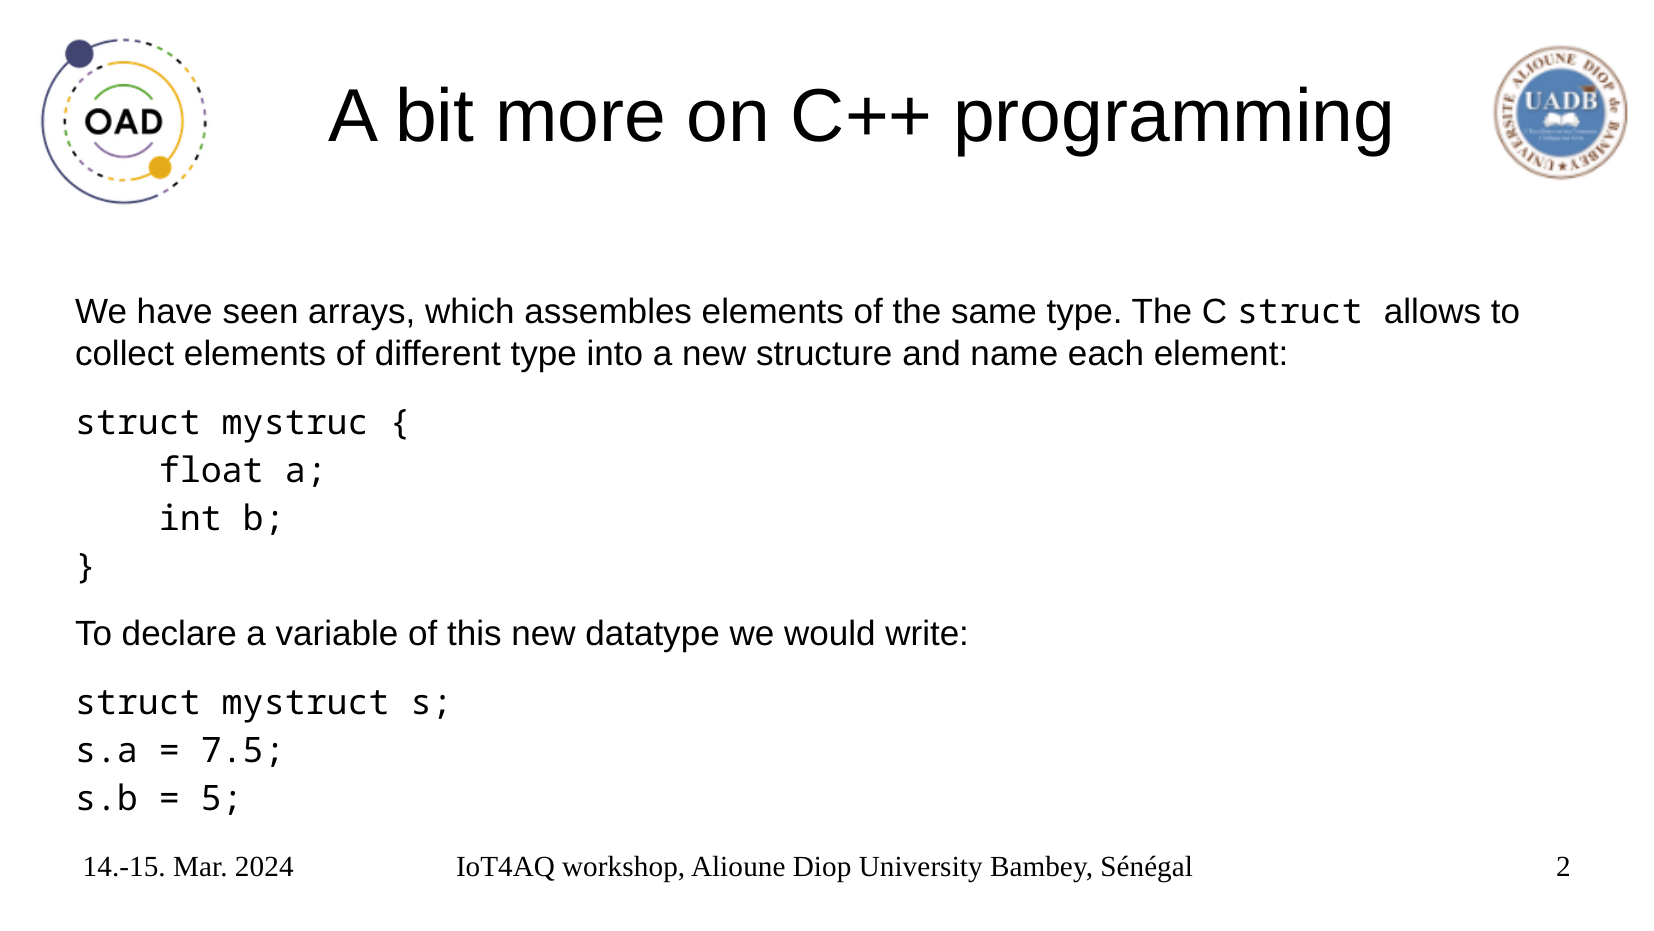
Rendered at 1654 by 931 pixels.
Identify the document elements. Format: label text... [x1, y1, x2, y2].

list We have seen arrays, which assembles elements of the same type. The C struct allows to collect elements of different type into a new structure and name each element: struct mystruc { float a; int b; } To declare a variable of this new datatype we would write: struct mystruct s; s.a = 7.5; s.b = 5; [75, 285, 1564, 826]
picture [0, 24, 242, 225]
title A bit more on C++ programming [278, 37, 1446, 193]
picture [1482, 37, 1641, 188]
